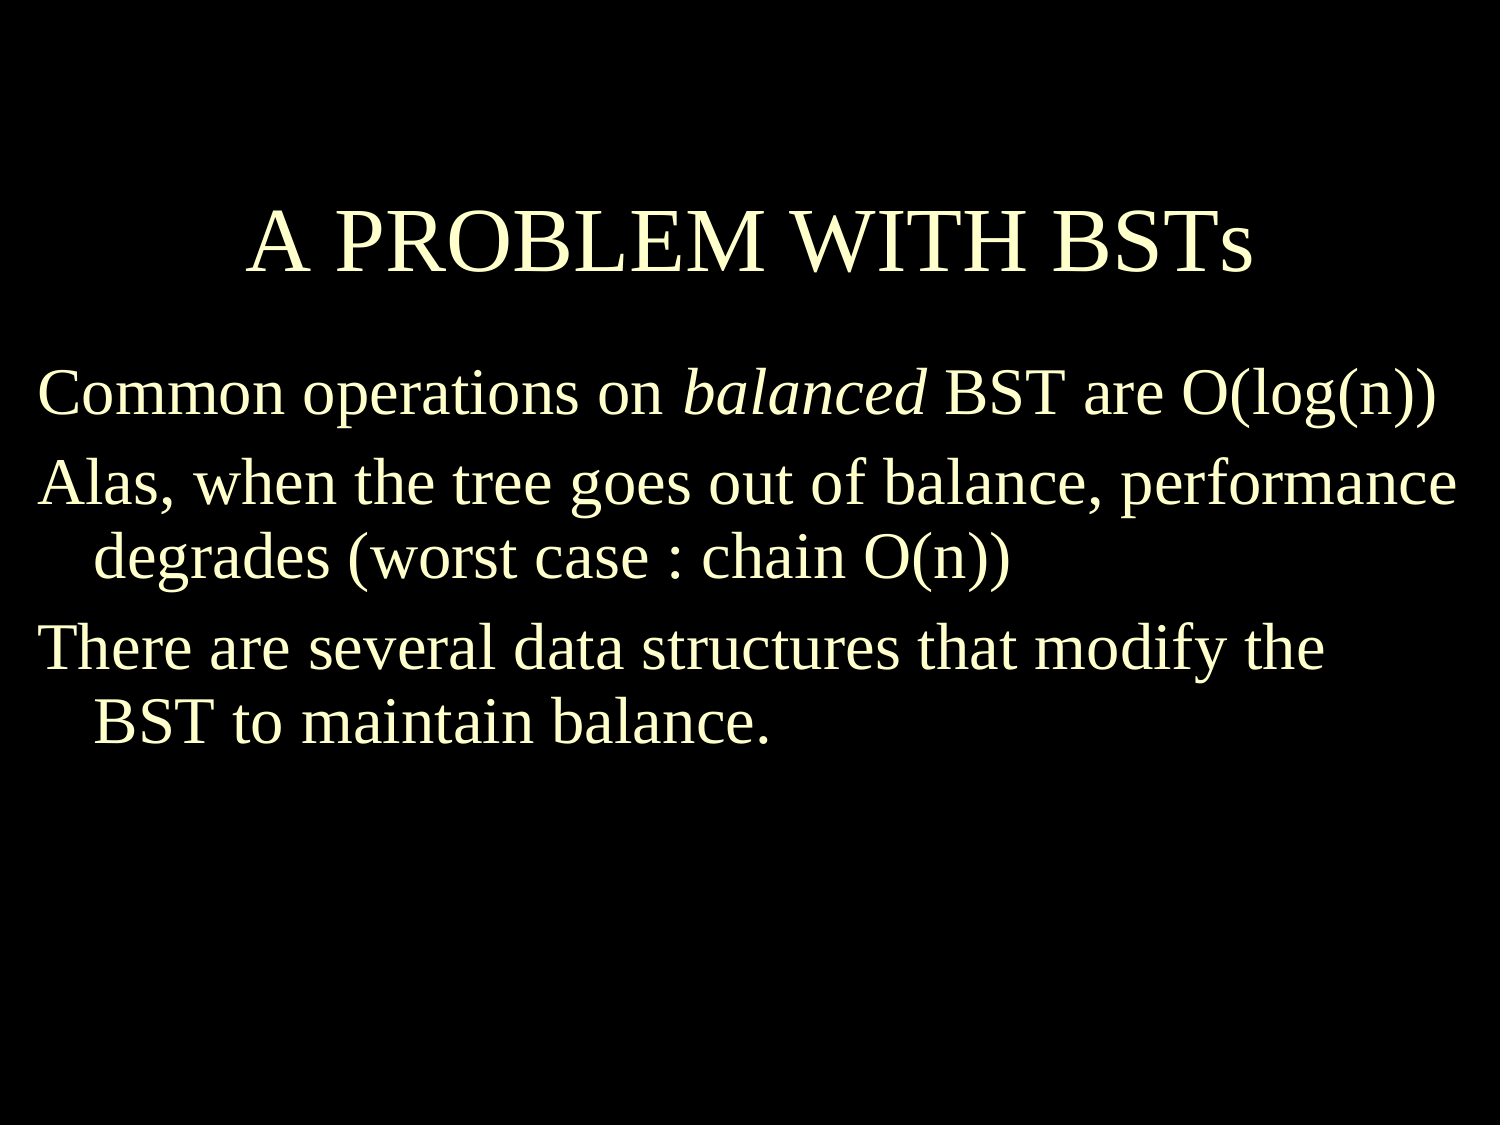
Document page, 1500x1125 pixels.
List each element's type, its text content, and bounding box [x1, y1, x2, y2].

list Common operations on balanced BST are O(log(n)) Alas, when the tree goes out of balance, performance degrades (worst case : chain O(n)) There are several data structures that modify the BST to maintain balance. [22, 347, 1482, 1026]
title A PROBLEM WITH BSTs [22, 145, 1480, 336]
